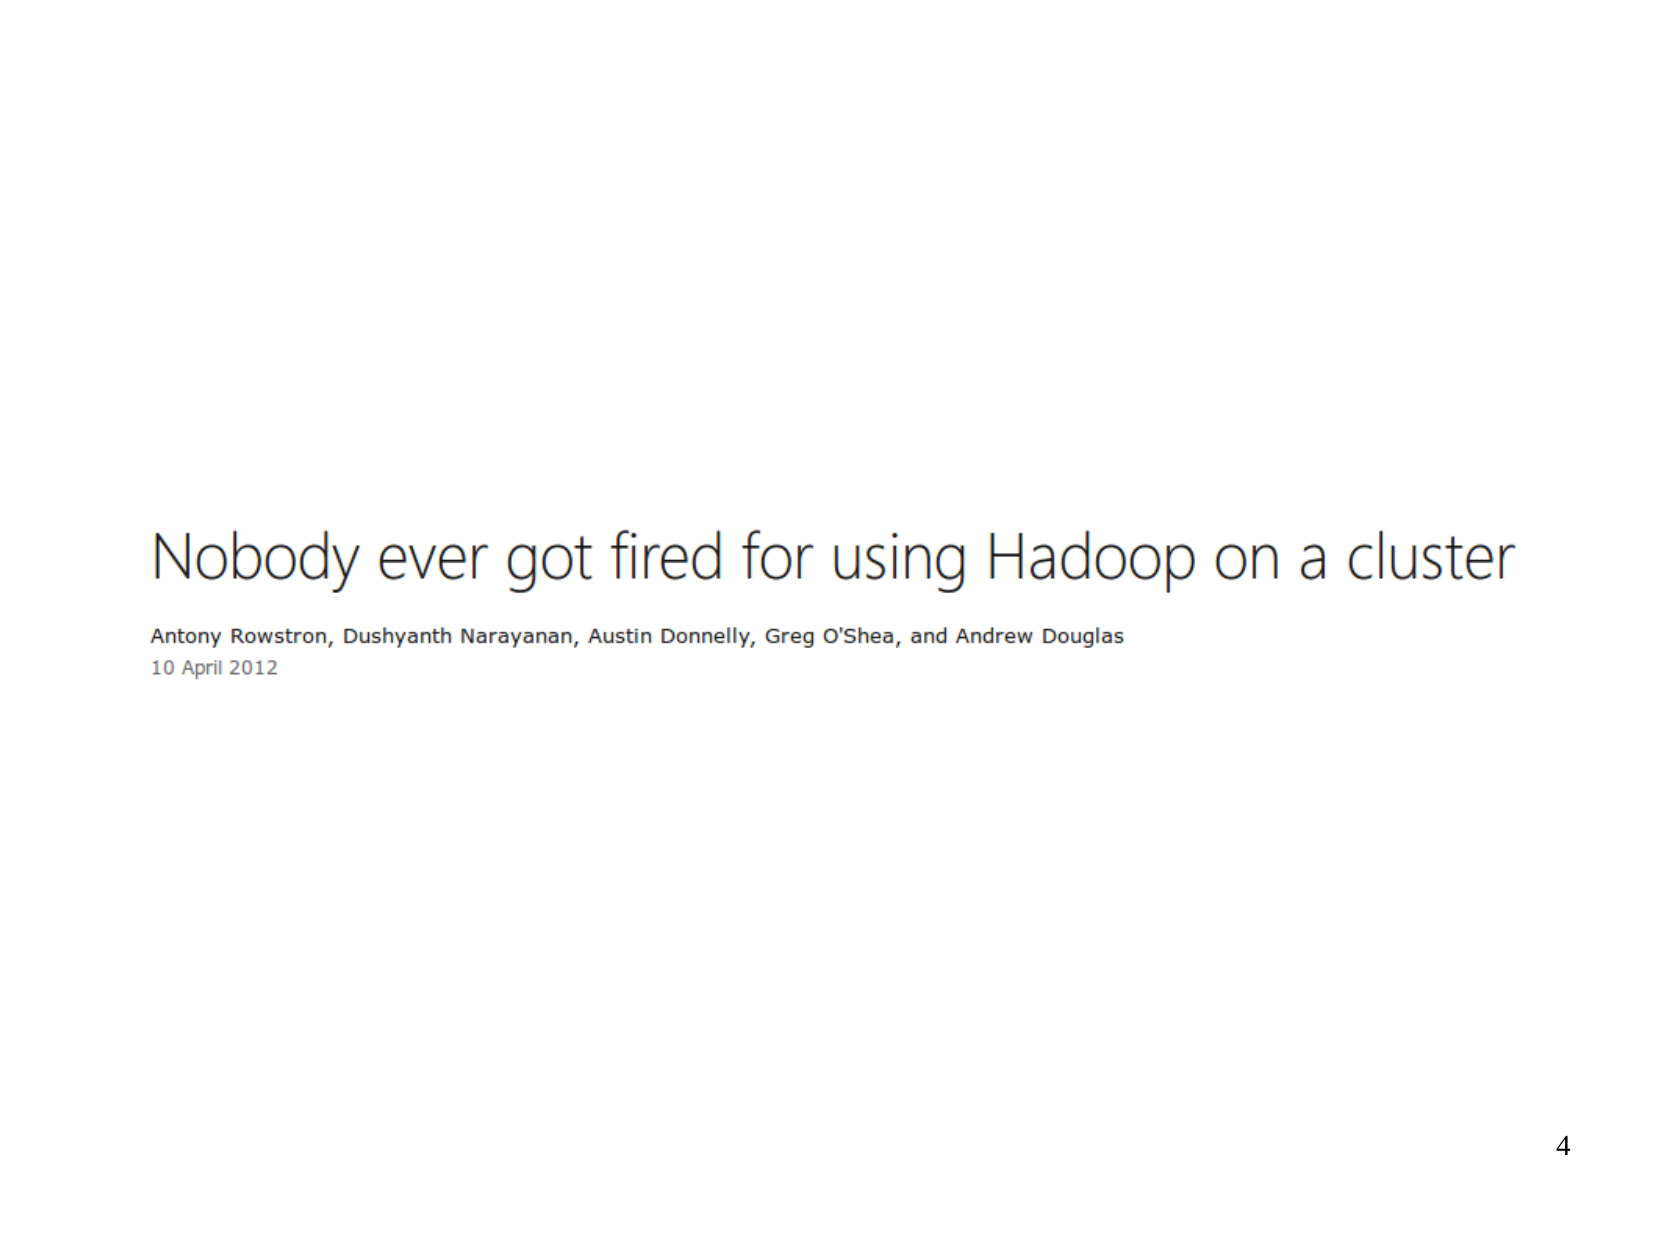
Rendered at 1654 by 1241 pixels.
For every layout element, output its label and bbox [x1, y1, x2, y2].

picture [110, 505, 1575, 714]
